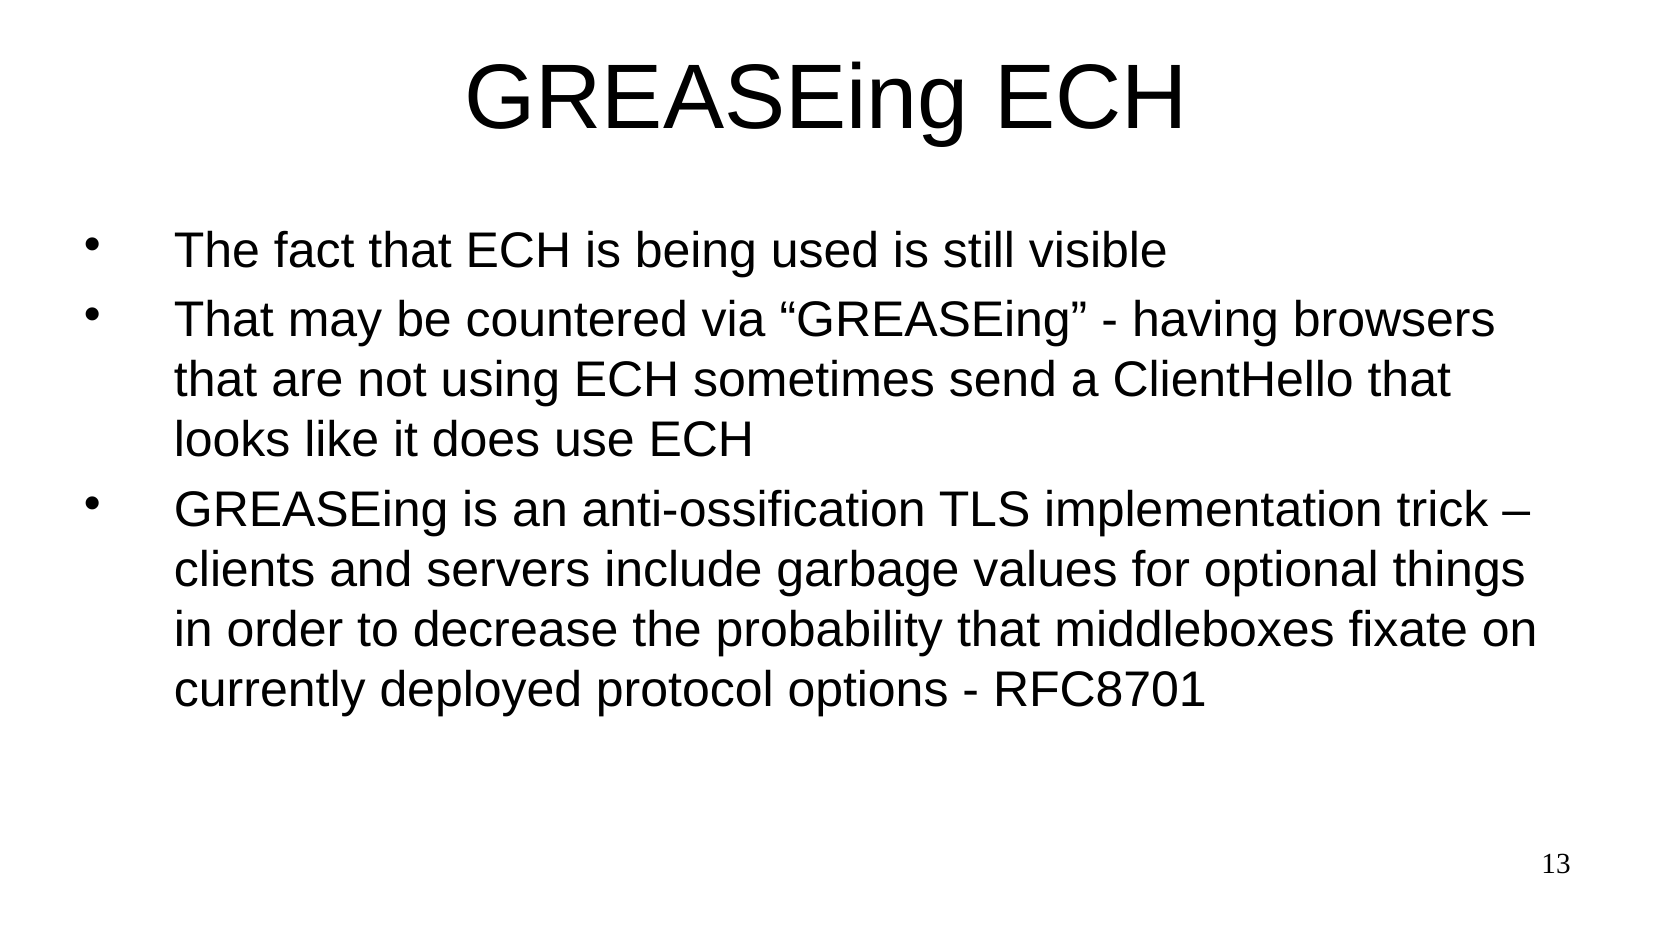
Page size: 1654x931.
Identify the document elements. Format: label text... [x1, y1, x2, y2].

list The fact that ECH is being used is still visible That may be countered via “GREASEing” - having browsers that are not using ECH sometimes send a ClientHello that looks like it does use ECH GREASEing is an anti-ossification TLS implementation trick – clients and servers include garbage values for optional things in order to decrease the probability that middleboxes fixate on currently deployed protocol options - RFC8701 [82, 217, 1571, 757]
title GREASEing ECH [82, 36, 1571, 193]
